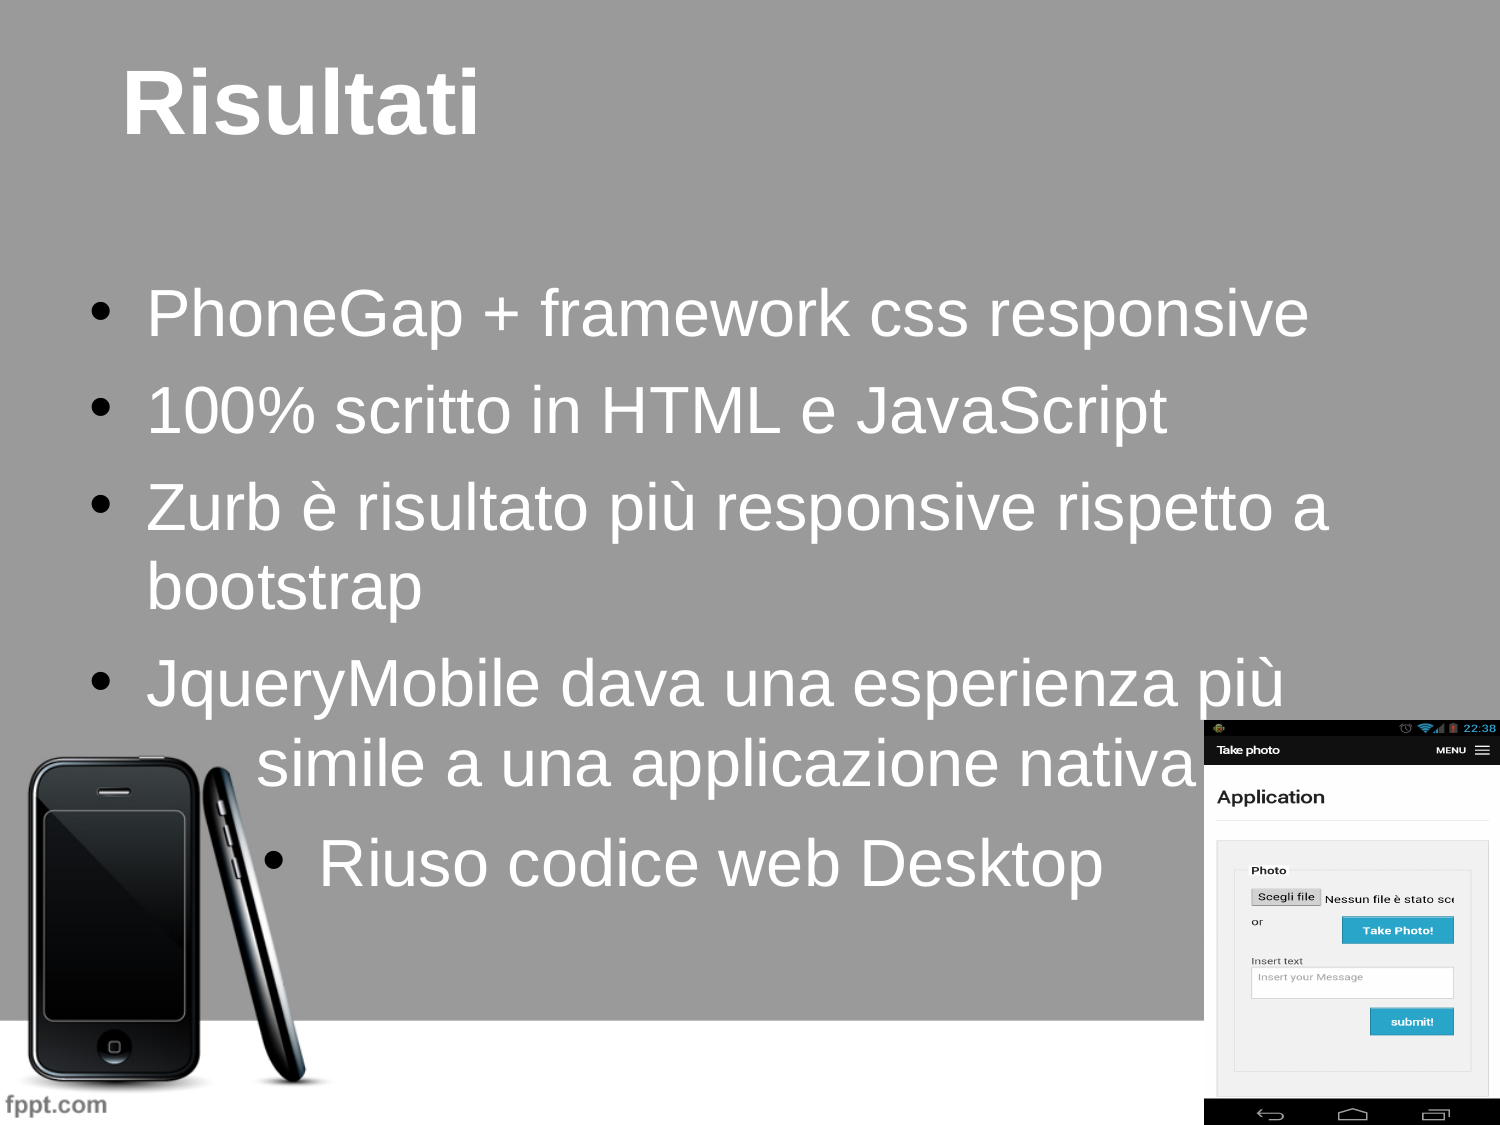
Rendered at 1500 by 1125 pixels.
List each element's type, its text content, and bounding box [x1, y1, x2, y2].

title [75, 59, 1426, 262]
list [277, 912, 1254, 1022]
picture [0, 0, 1500, 1125]
text_box Risultati [106, 35, 1418, 161]
list PhoneGap + framework css responsive 100% scritto in HTML e JavaScript Zurb è risultato più responsive rispetto a bootstrap JqueryMobile dava una esperienza più simile a una applicazione nativa [75, 262, 1426, 915]
list Riuso codice web Desktop [248, 811, 1225, 921]
